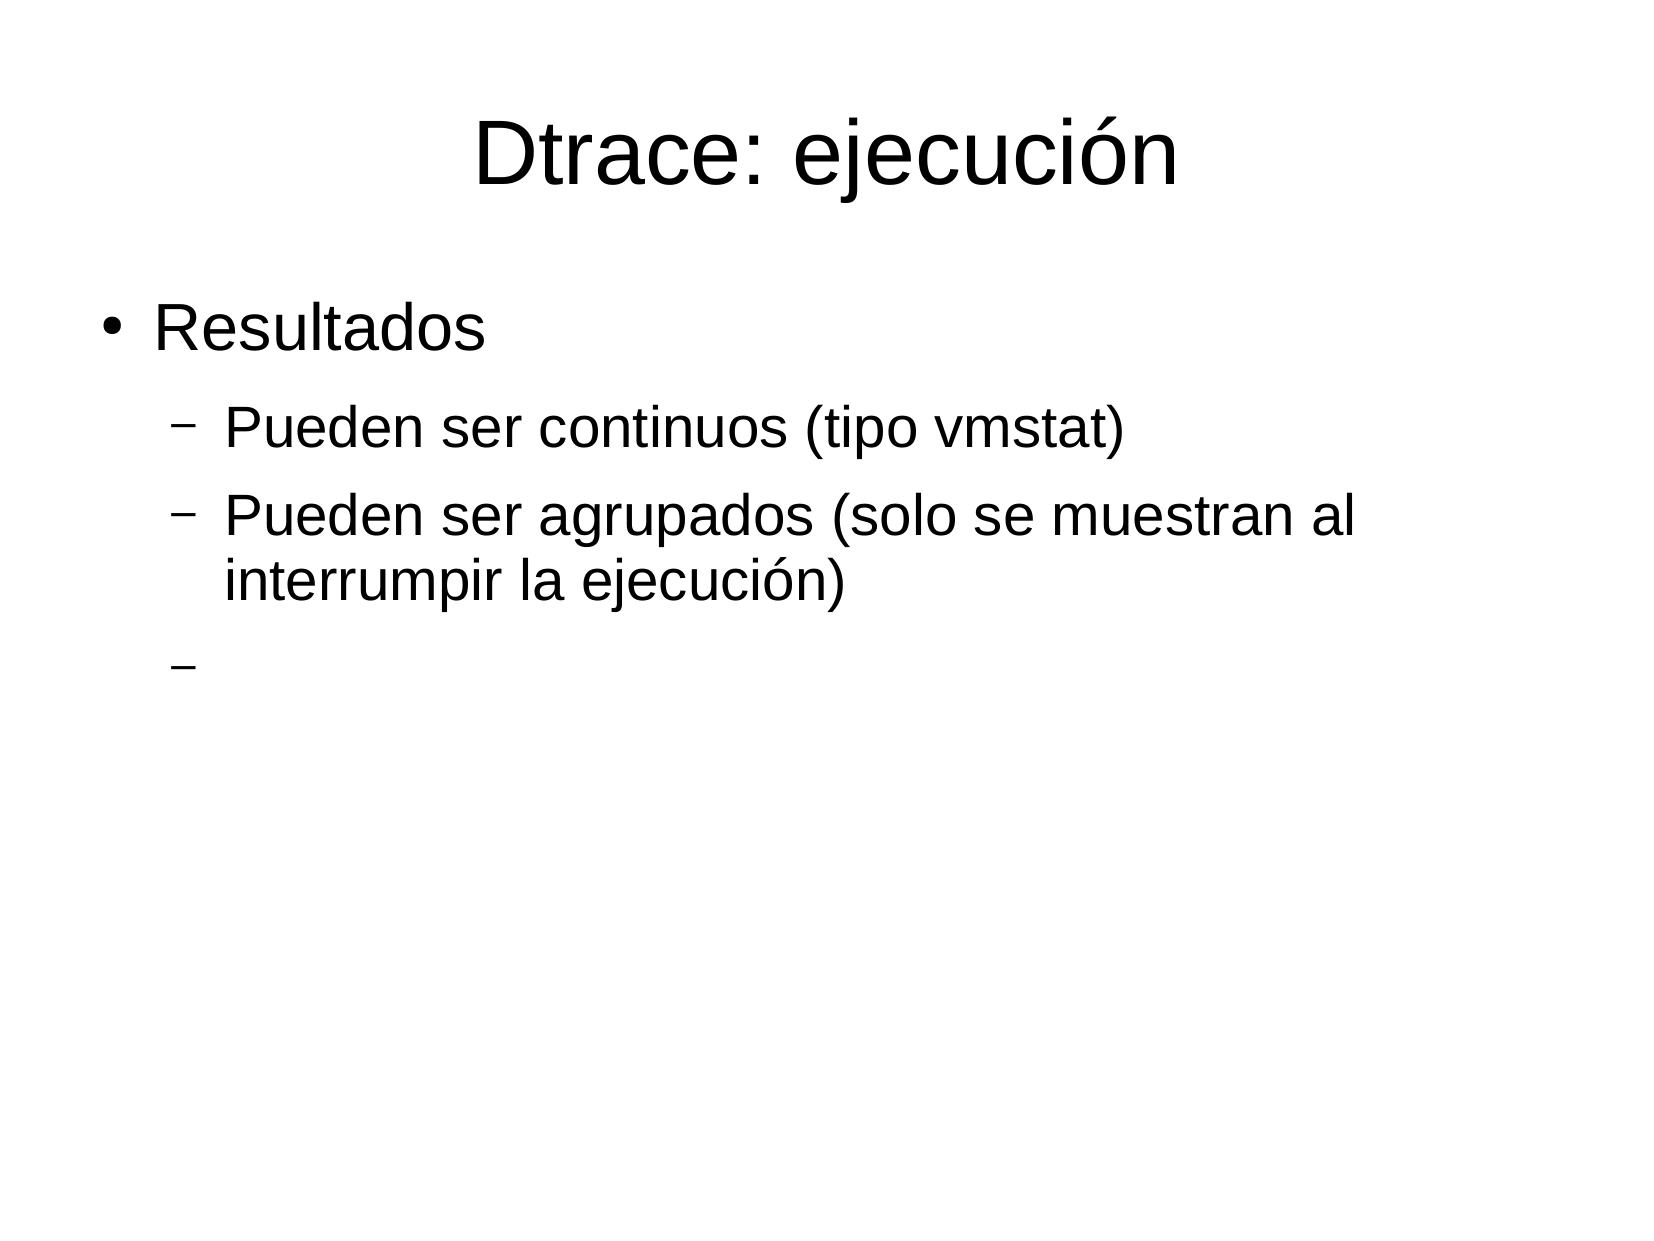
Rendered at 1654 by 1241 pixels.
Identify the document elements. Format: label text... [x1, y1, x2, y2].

list Resultados Pueden ser continuos (tipo vmstat) Pueden ser agrupados (solo se muestran al interrumpir la ejecución) [82, 290, 1571, 1010]
title Dtrace: ejecución [82, 49, 1571, 257]
